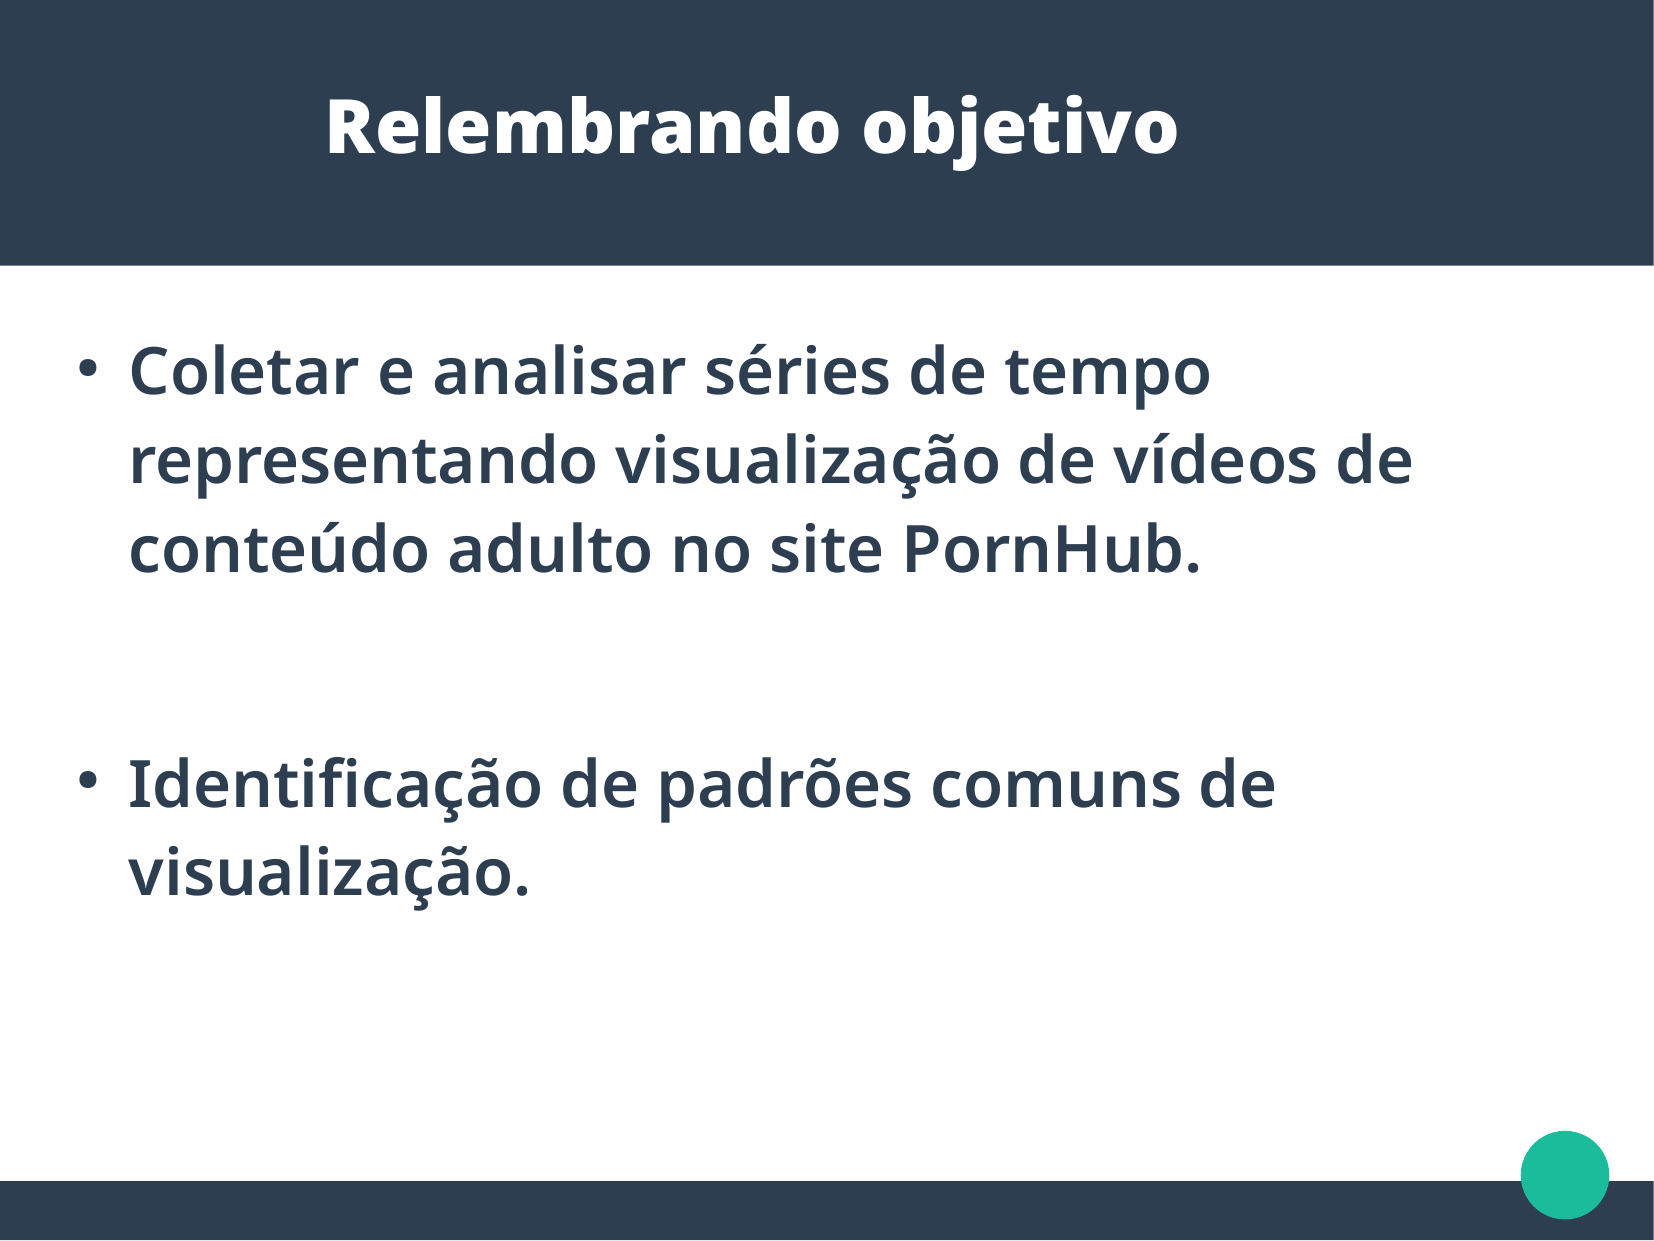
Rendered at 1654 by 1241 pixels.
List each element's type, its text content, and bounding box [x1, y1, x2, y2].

list Coletar e analisar séries de tempo representando visualização de vídeos de conteúdo adulto no site PornHub. Identificação de padrões comuns de visualização. [59, 324, 1595, 922]
title Relembrando objetivo [324, 73, 1436, 178]
